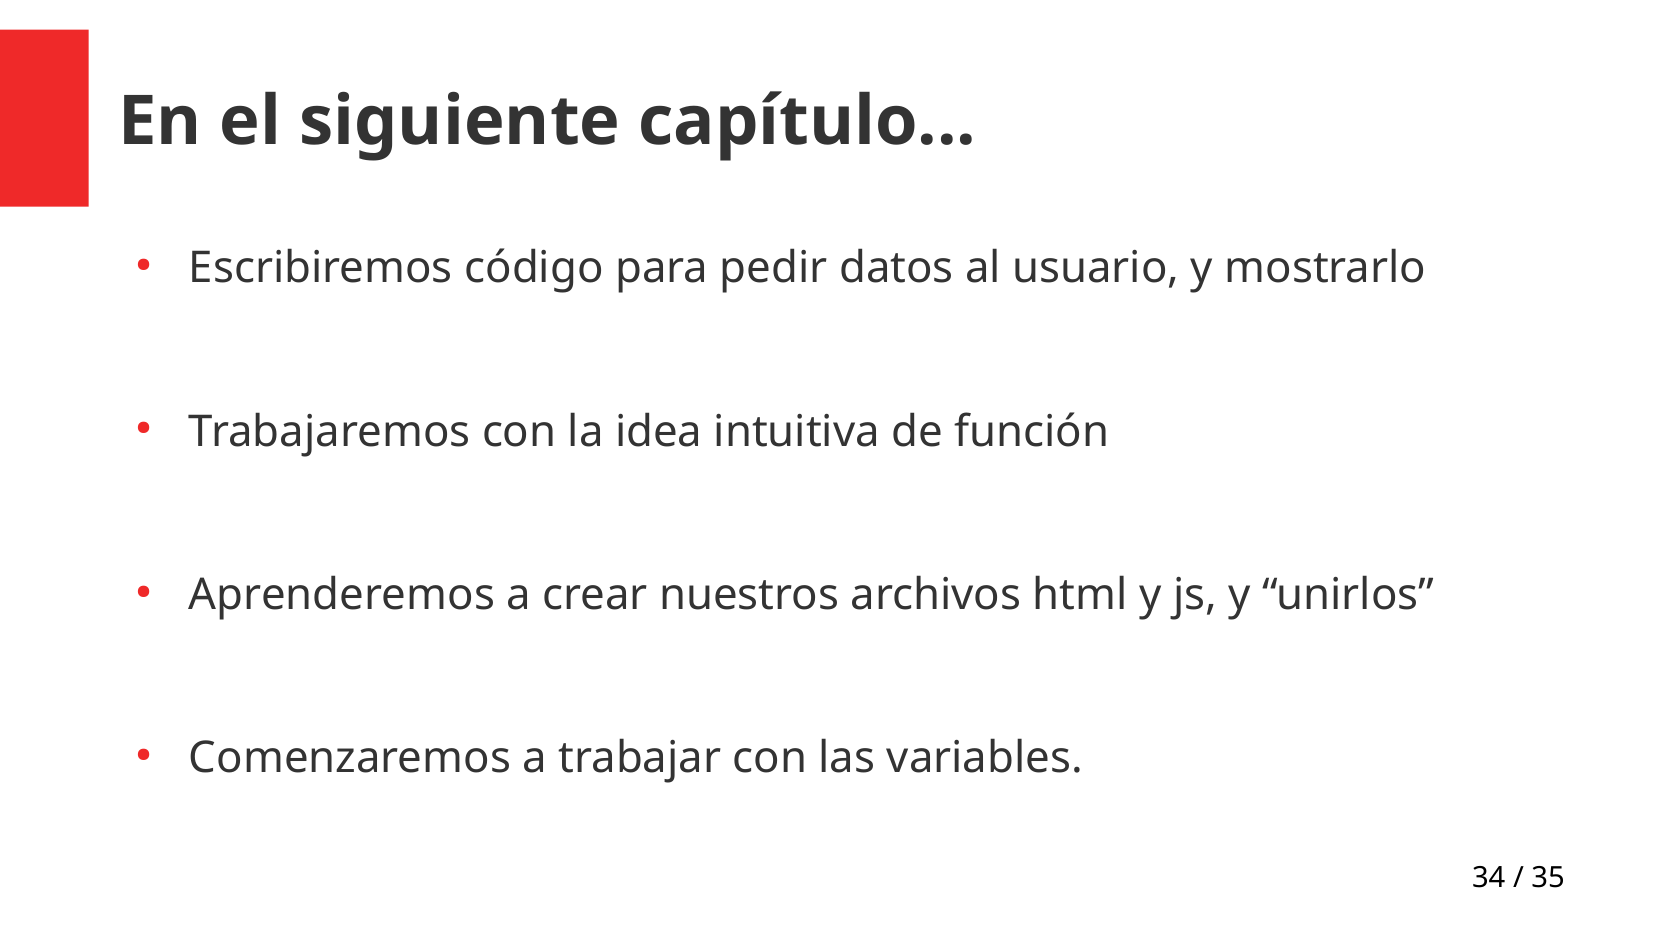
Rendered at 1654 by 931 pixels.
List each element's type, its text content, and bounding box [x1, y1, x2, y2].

title En el siguiente capítulo... [118, 29, 1595, 207]
list Escribiremos código para pedir datos al usuario, y mostrarlo Trabajaremos con la idea intuitiva de función Aprenderemos a crear nuestros archivos html y js, y “unirlos” Comenzaremos a trabajar con las variables. [118, 236, 1595, 798]
